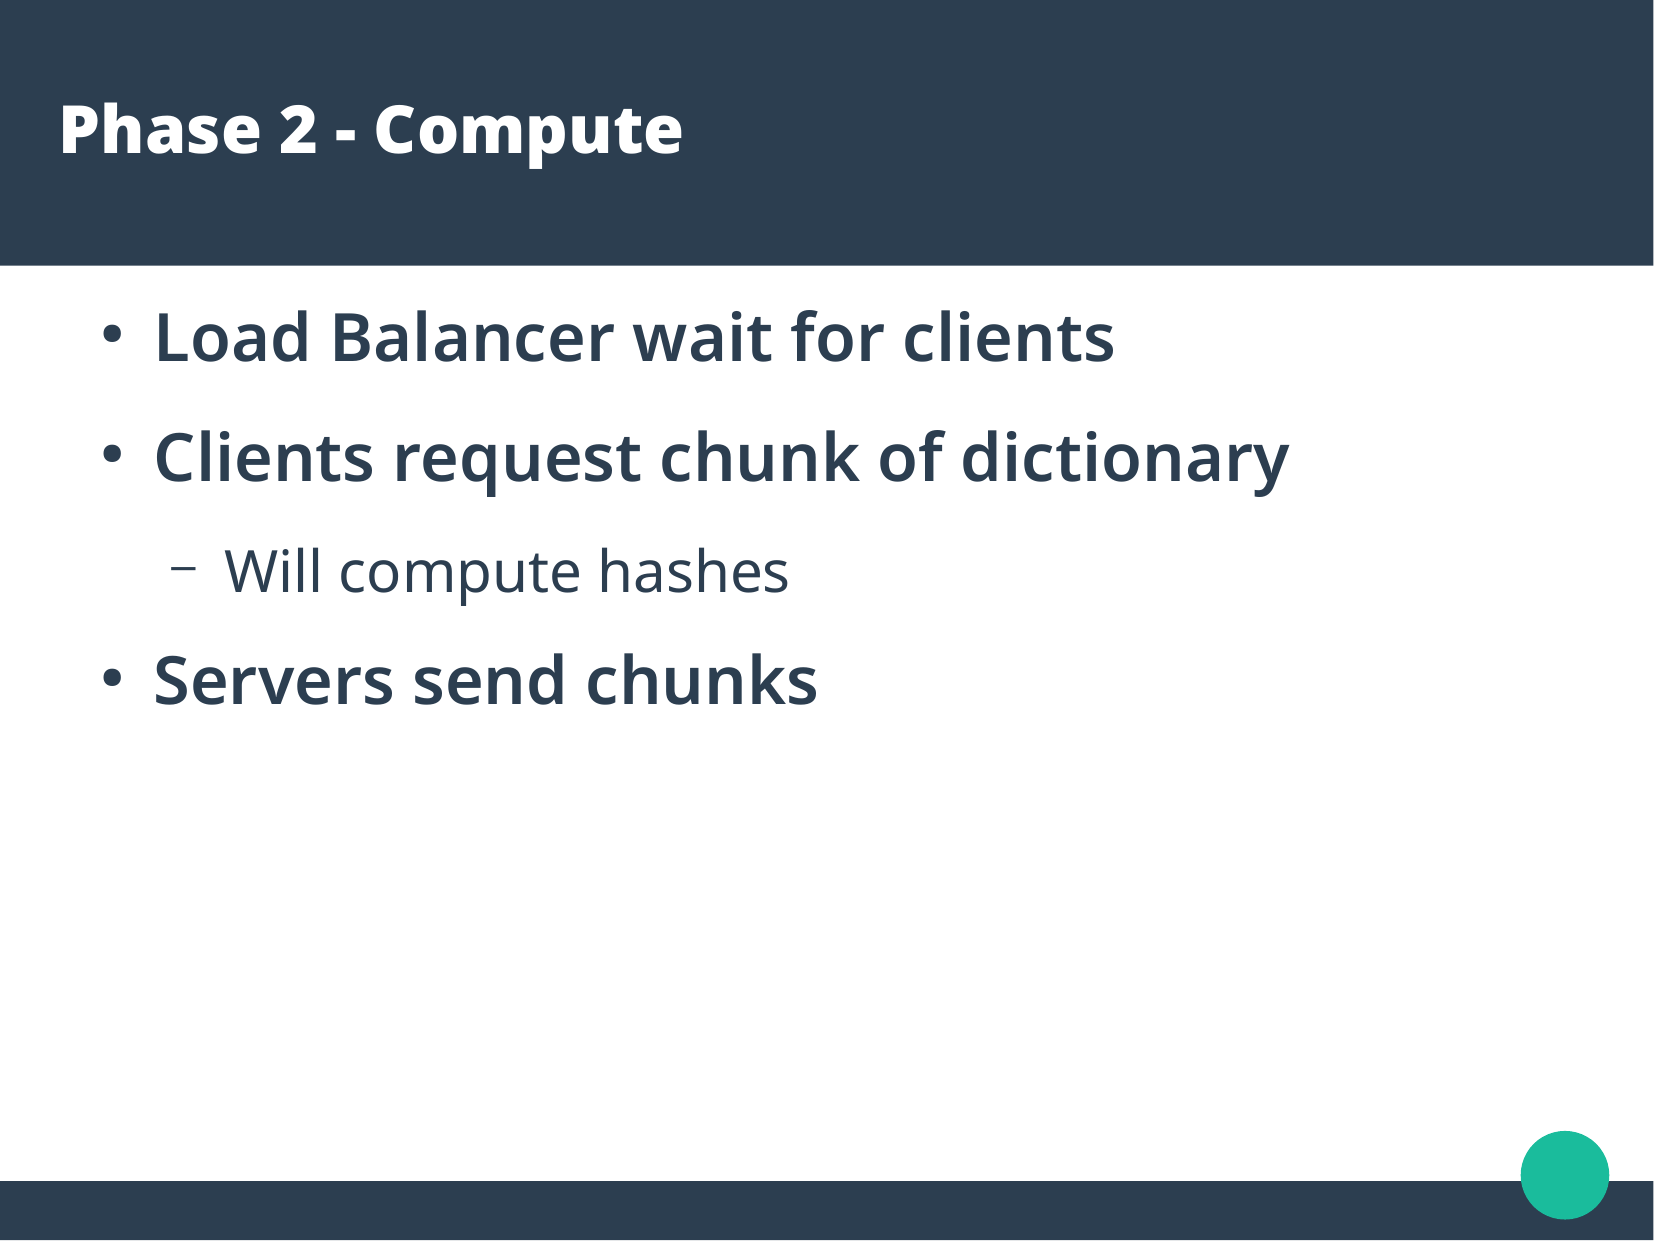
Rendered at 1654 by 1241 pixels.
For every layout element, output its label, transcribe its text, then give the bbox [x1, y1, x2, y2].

list Load Balancer wait for clients Clients request chunk of dictionary Will compute hashes Servers send chunks [82, 290, 1571, 1010]
title Phase 2 - Compute [59, 49, 1595, 207]
